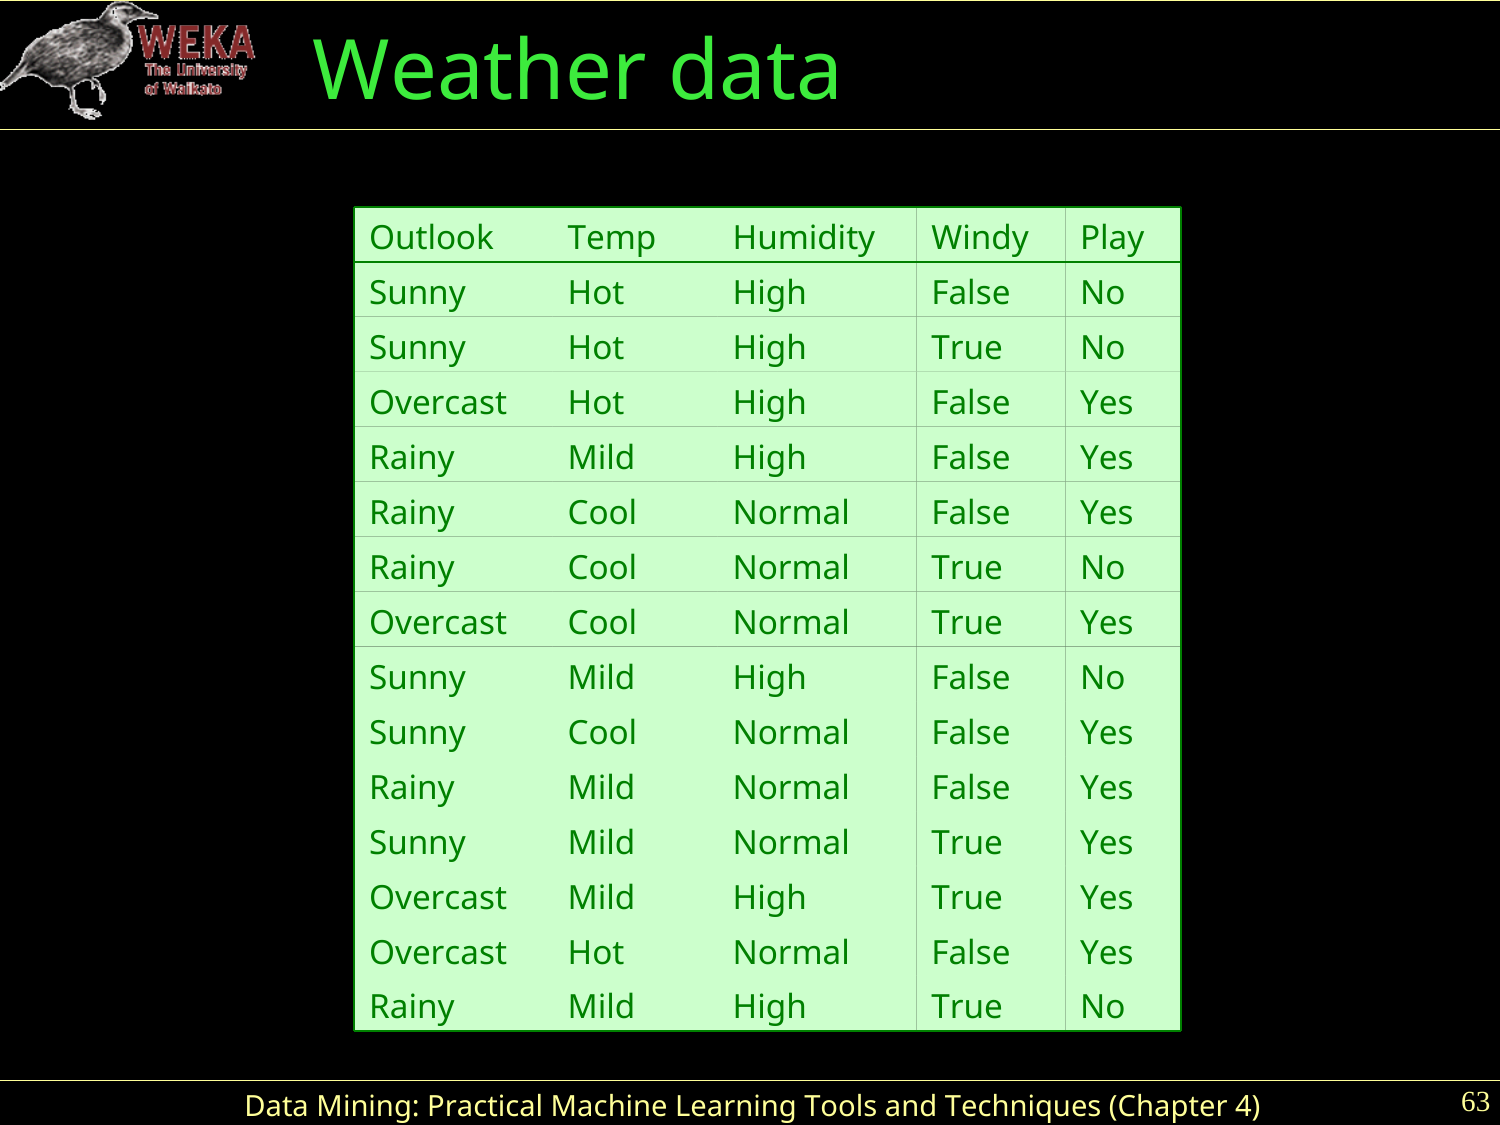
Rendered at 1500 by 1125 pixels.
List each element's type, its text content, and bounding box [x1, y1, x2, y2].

text_box High [718, 867, 917, 921]
text_box Yes [1066, 702, 1180, 757]
text_box Normal [718, 757, 917, 812]
text_box Cool [553, 702, 718, 757]
text_box Temp [553, 208, 718, 261]
text_box Normal [718, 592, 917, 647]
text_box True [917, 317, 1066, 372]
text_box False [917, 647, 1066, 702]
text_box Mild [553, 757, 718, 812]
text_box Mild [553, 427, 718, 482]
text_box Mild [553, 976, 718, 1030]
text_box Cool [553, 482, 718, 537]
text_box Overcast [355, 592, 553, 647]
text_box Cool [553, 592, 718, 647]
text_box Cool [553, 537, 718, 592]
text_box Hot [553, 372, 718, 427]
text_box Overcast [355, 921, 553, 976]
text_box Overcast [355, 867, 553, 921]
text_box Mild [553, 647, 718, 702]
text_box Rainy [355, 976, 553, 1030]
text_box Outlook [355, 208, 553, 261]
text_box Hot [553, 317, 718, 372]
text_box False [917, 427, 1066, 482]
picture [0, 1, 266, 129]
text_box Yes [1066, 592, 1180, 647]
text_box Normal [718, 537, 917, 592]
text_box Rainy [355, 757, 553, 812]
text_box True [917, 592, 1066, 647]
text_box No [1066, 317, 1180, 372]
text_box No [1066, 537, 1180, 592]
text_box False [917, 702, 1066, 757]
text_box Hot [553, 921, 718, 976]
title Weather data [297, 0, 1500, 148]
text_box Yes [1066, 812, 1180, 867]
text_box High [718, 263, 917, 317]
text_box Yes [1066, 482, 1180, 537]
text_box High [718, 372, 917, 427]
text_box Mild [553, 812, 718, 867]
text_box High [718, 647, 917, 702]
text_box True [917, 867, 1066, 921]
text_box Sunny [355, 317, 553, 372]
text_box Yes [1066, 427, 1180, 482]
text_box False [917, 263, 1066, 317]
text_box False [917, 372, 1066, 427]
text_box No [1066, 263, 1180, 317]
text_box High [718, 317, 917, 372]
text_box Normal [718, 702, 917, 757]
text_box Normal [718, 482, 917, 537]
text_box Overcast [355, 372, 553, 427]
text_box False [917, 921, 1066, 976]
text_box No [1066, 976, 1180, 1030]
text_box False [917, 482, 1066, 537]
text_box Mild [553, 867, 718, 921]
text_box Yes [1066, 867, 1180, 921]
text_box True [917, 976, 1066, 1030]
text_box True [917, 537, 1066, 592]
text_box False [917, 757, 1066, 812]
text_box Sunny [355, 263, 553, 317]
text_box Yes [1066, 372, 1180, 427]
text_box Rainy [355, 537, 553, 592]
text_box Yes [1066, 921, 1180, 976]
text_box Humidity [718, 208, 917, 261]
text_box No [1066, 647, 1180, 702]
text_box Hot [553, 263, 718, 317]
text_box True [917, 812, 1066, 867]
text_box High [718, 976, 917, 1030]
text_box Normal [718, 921, 917, 976]
text_box Sunny [355, 647, 553, 702]
text_box Play [1066, 208, 1180, 261]
text_box Rainy [355, 482, 553, 537]
text_box High [718, 427, 917, 482]
text_box Windy [917, 208, 1066, 261]
text_box Yes [1066, 757, 1180, 812]
text_box Normal [718, 812, 917, 867]
text_box Sunny [355, 702, 553, 757]
text_box Sunny [355, 812, 553, 867]
text_box Rainy [355, 427, 553, 482]
